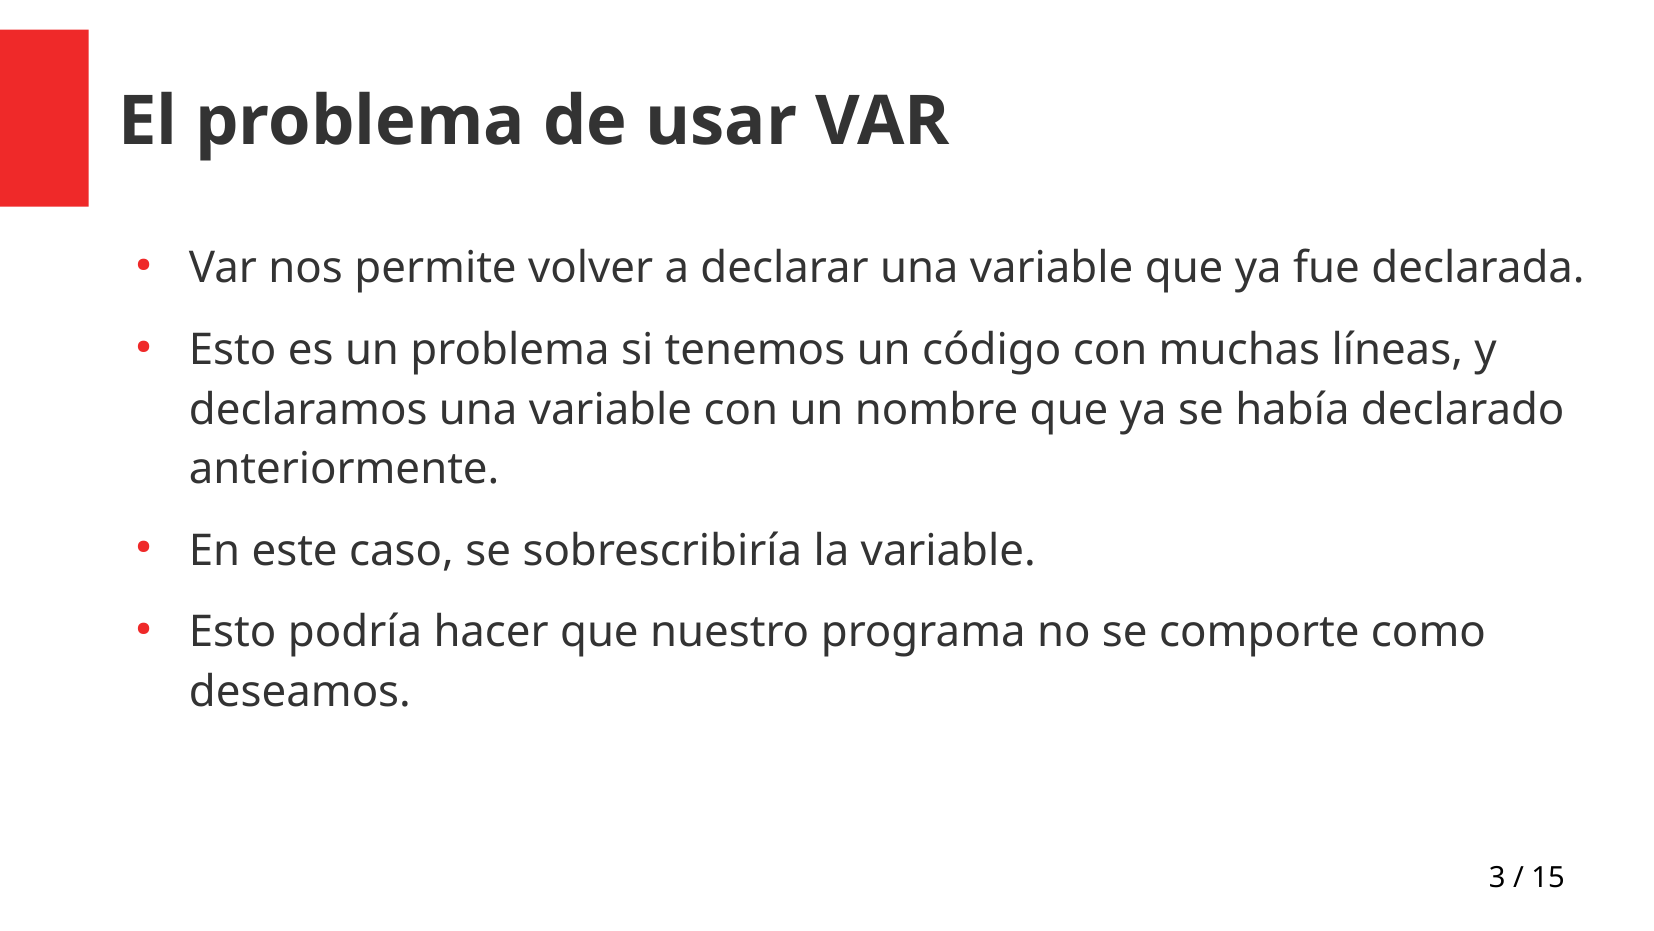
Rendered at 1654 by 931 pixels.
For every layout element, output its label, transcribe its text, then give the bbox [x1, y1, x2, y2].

title El problema de usar VAR [118, 29, 1595, 207]
list Var nos permite volver a declarar una variable que ya fue declarada. Esto es un problema si tenemos un código con muchas líneas, y declaramos una variable con un nombre que ya se había declarado anteriormente. En este caso, se sobrescribiría la variable. Esto podría hacer que nuestro programa no se comporte como deseamos. [118, 236, 1595, 798]
